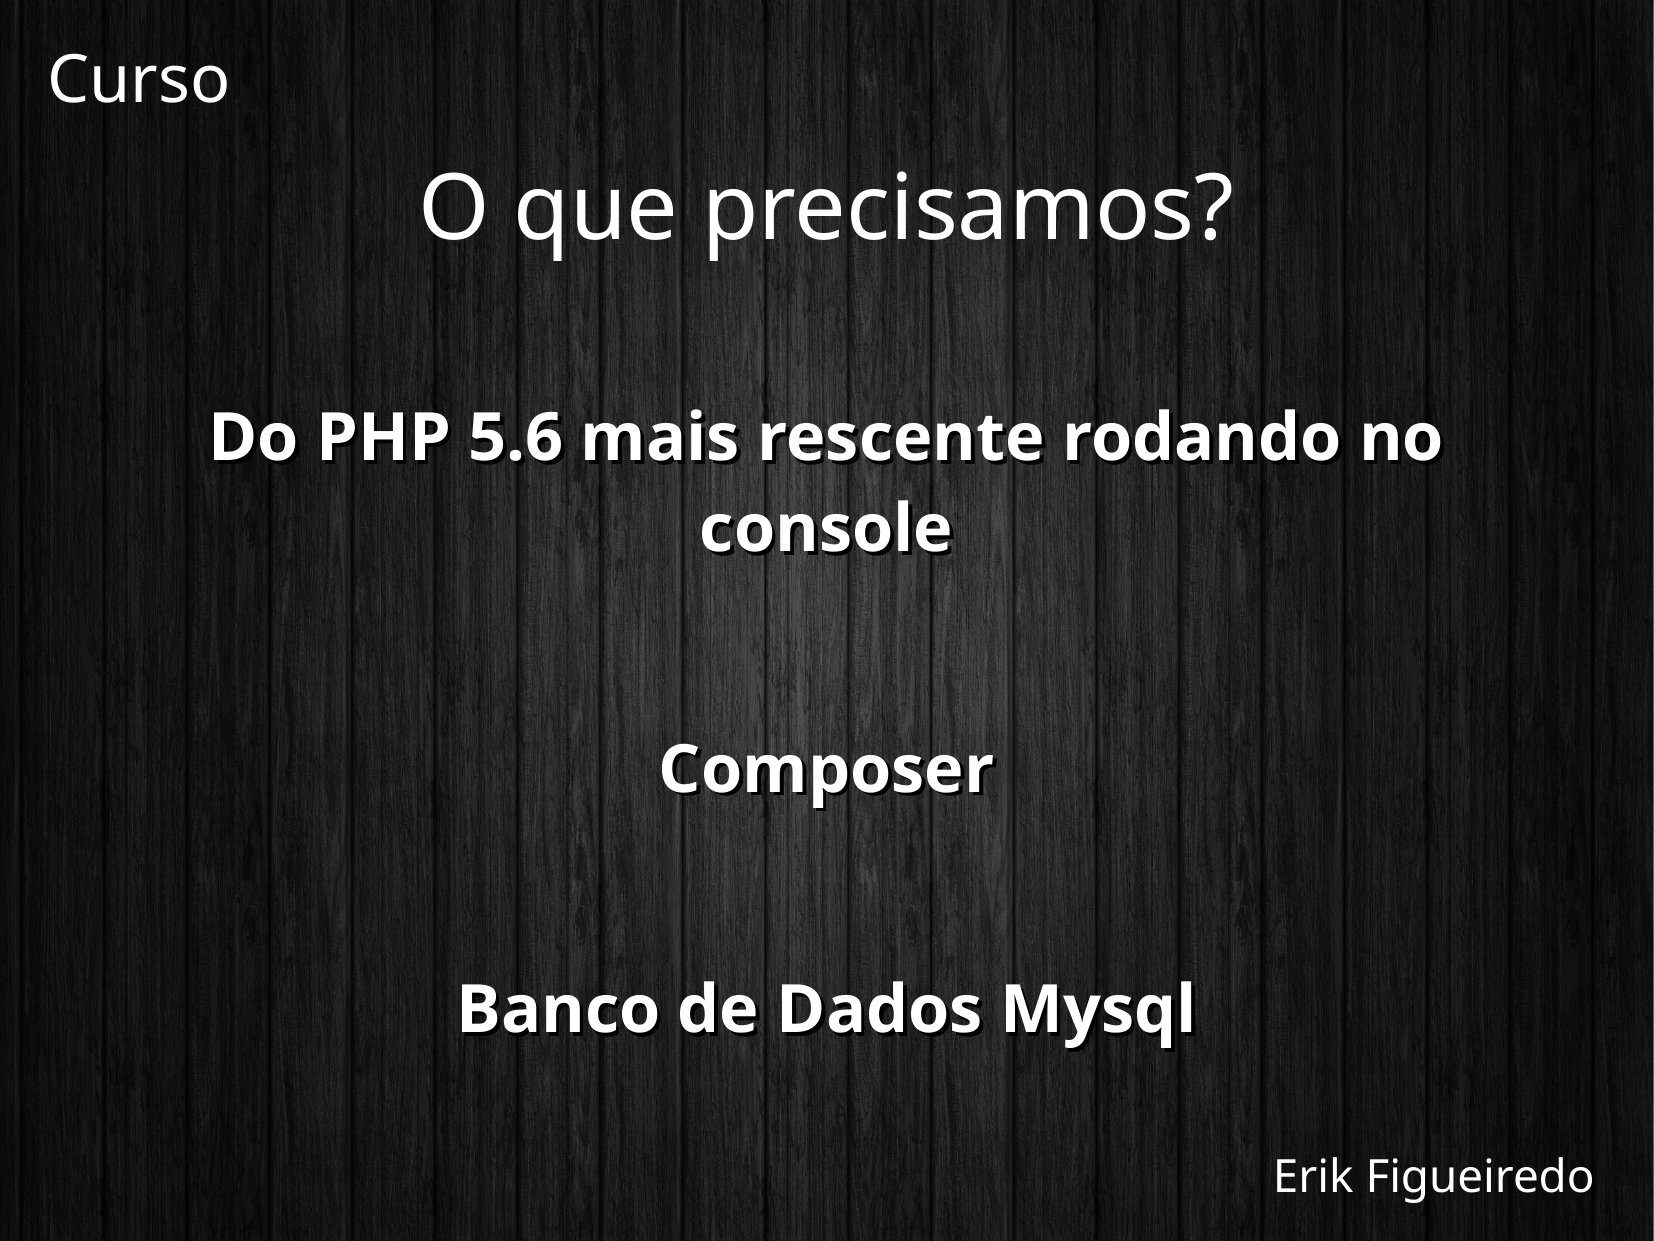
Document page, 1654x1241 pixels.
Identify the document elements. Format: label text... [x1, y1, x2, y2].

title O que precisamos? [82, 129, 1571, 278]
text_box Erik Figueiredo [768, 1133, 1595, 1217]
list Do PHP 5.6 mais rescente rodando no console Composer Banco de Dados Mysql [82, 311, 1571, 1131]
text_box Curso [47, 35, 1087, 119]
picture [0, 0, 1654, 1241]
